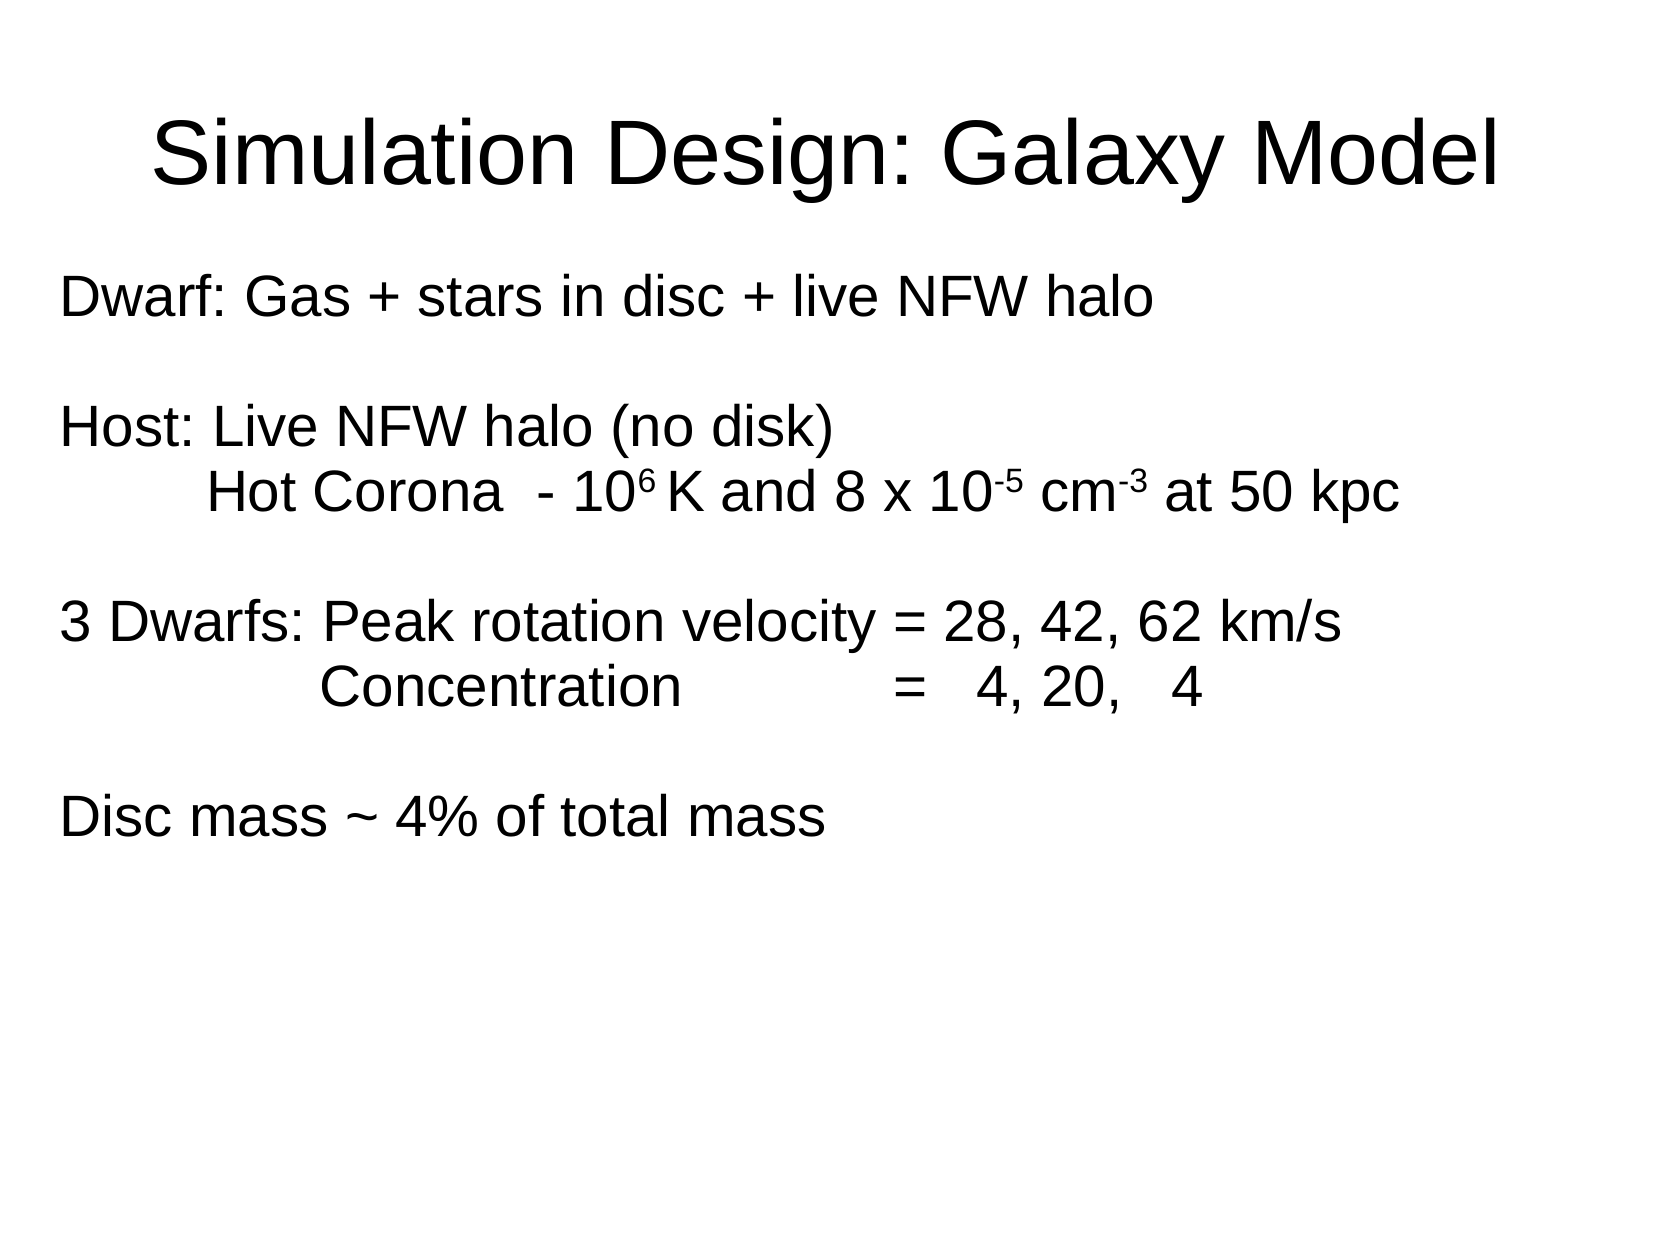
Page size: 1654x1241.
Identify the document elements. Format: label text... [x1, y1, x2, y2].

text_box Dwarf: Gas + stars in disc + live NFW halo Host: Live NFW halo (no disk) Hot Corona - 106 K and 8 x 10-5 cm-3 at 50 kpc 3 Dwarfs: Peak rotation velocity = 28, 42, 62 km/s Concentration = 4, 20, 4 Disc mass ~ 4% of total mass [45, 256, 1546, 1171]
title Simulation Design: Galaxy Model [82, 49, 1571, 257]
